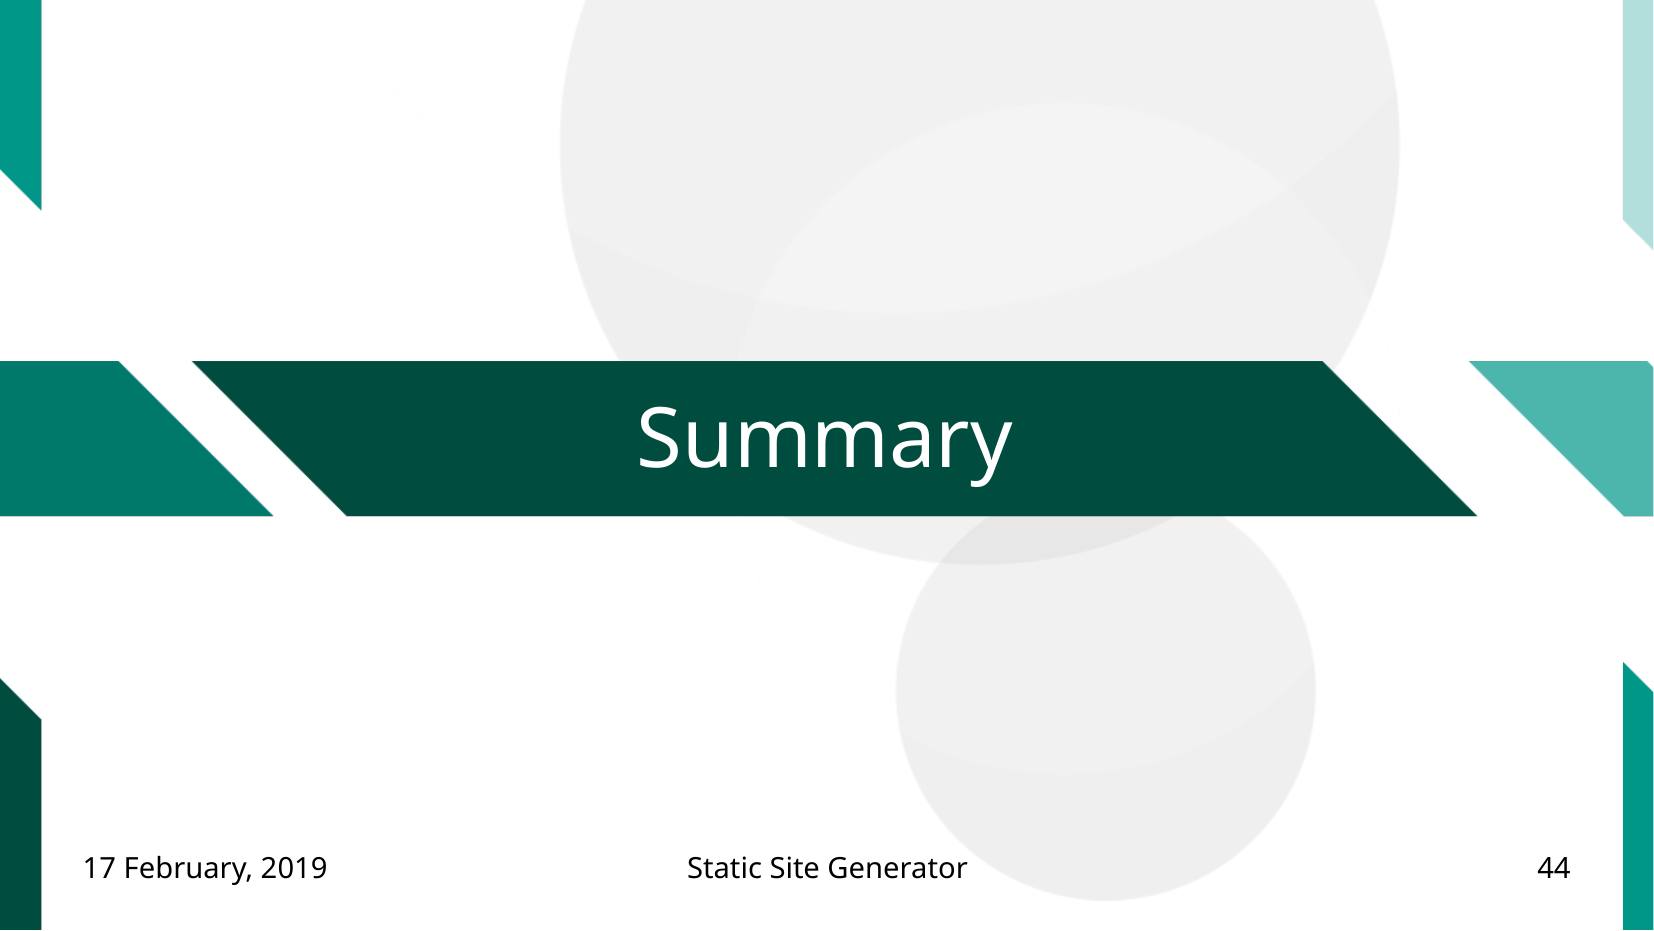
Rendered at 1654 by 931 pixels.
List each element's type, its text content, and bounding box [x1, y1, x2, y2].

picture [0, 0, 1654, 930]
title Summary [82, 360, 1568, 511]
